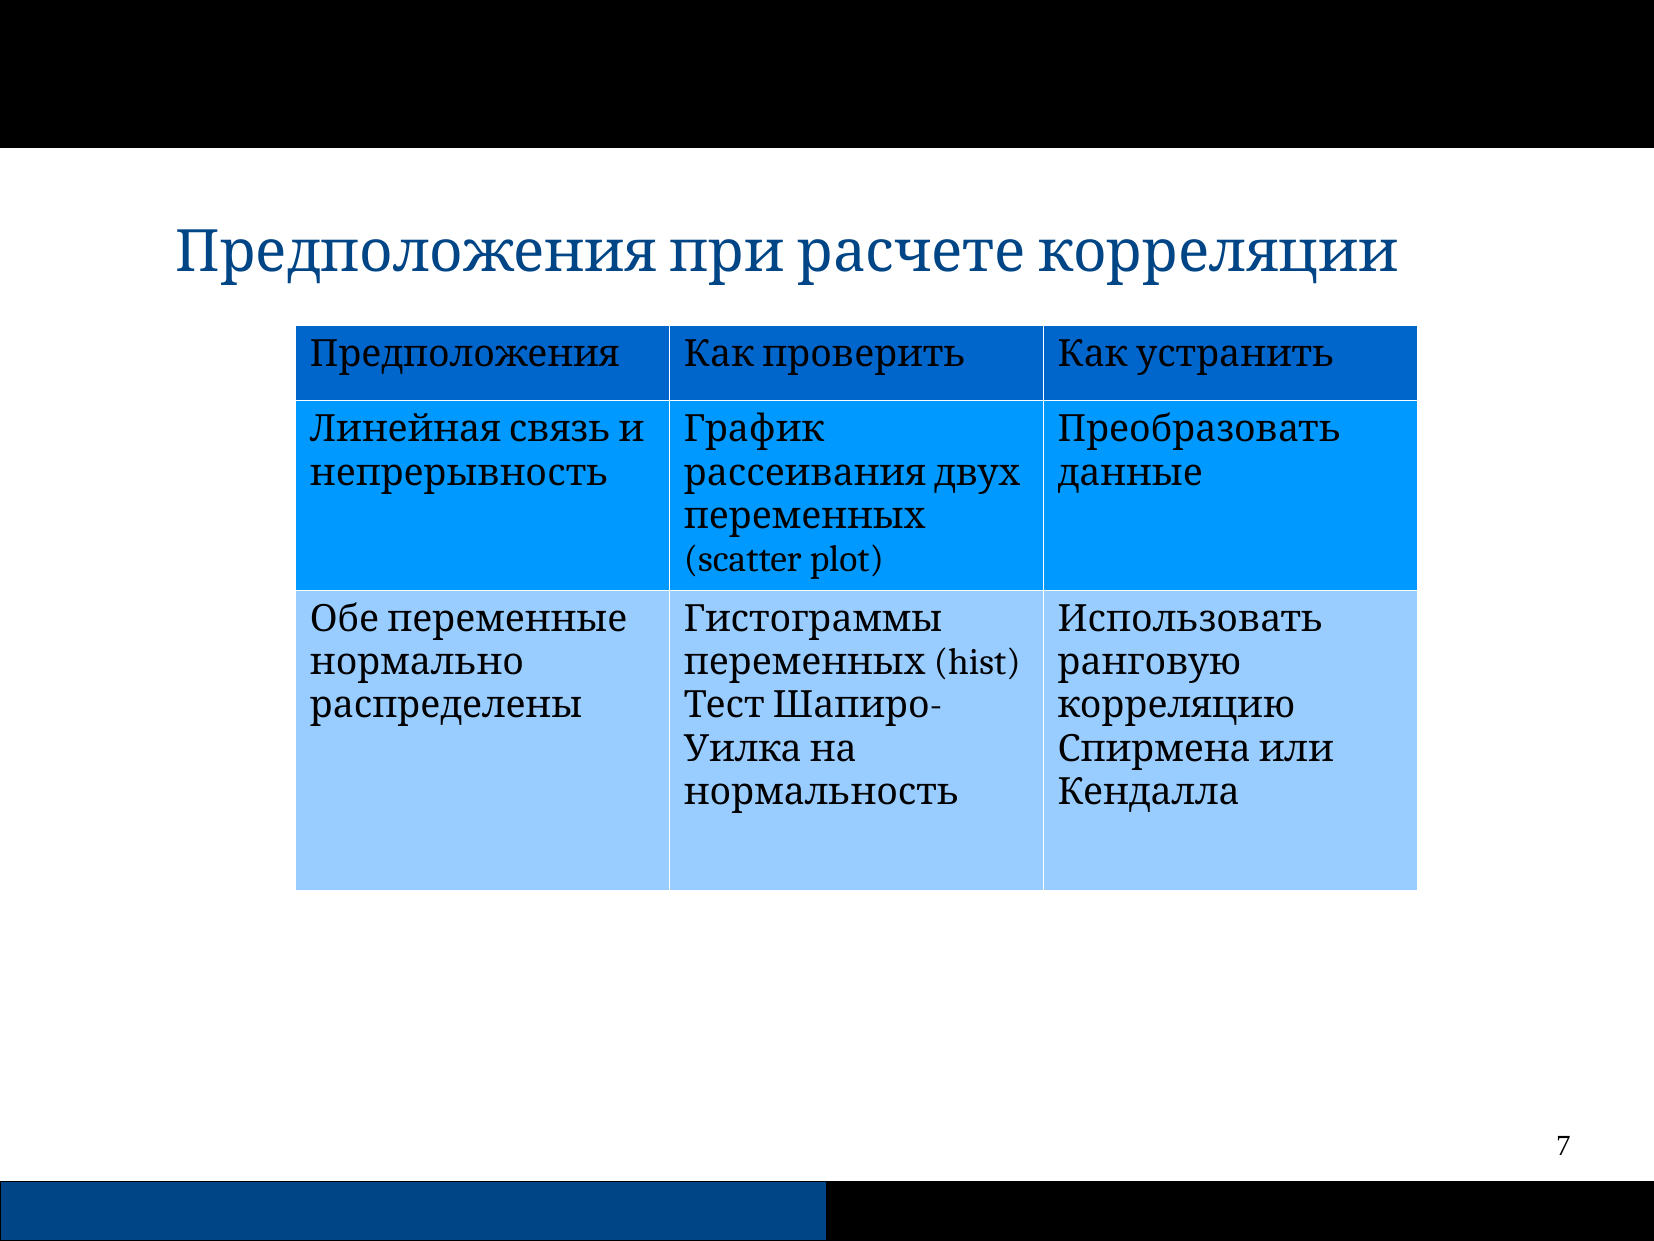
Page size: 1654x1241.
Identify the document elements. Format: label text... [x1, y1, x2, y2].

table_header Как проверить [670, 326, 1043, 400]
table_cell Преобразовать данные [1044, 401, 1417, 590]
text_box [0, 1181, 1654, 1241]
text_box [0, 0, 1654, 148]
table_cell График рассеивания двух переменных (scatter plot) [670, 401, 1043, 590]
table_cell Использовать ранговую корреляцию Спирмена или Кендалла [1044, 591, 1417, 890]
table_cell Линейная связь и непрерывность [296, 401, 669, 590]
table_header Предположения [296, 326, 669, 400]
table_header Как устранить [1044, 326, 1417, 400]
text_box Предположения при расчете корреляции [160, 211, 1295, 299]
table_cell Обе переменные нормально распределены [296, 591, 669, 890]
table_cell Гистограммы переменных (hist) Тест Шапиро-Уилка на нормальность [670, 591, 1043, 890]
